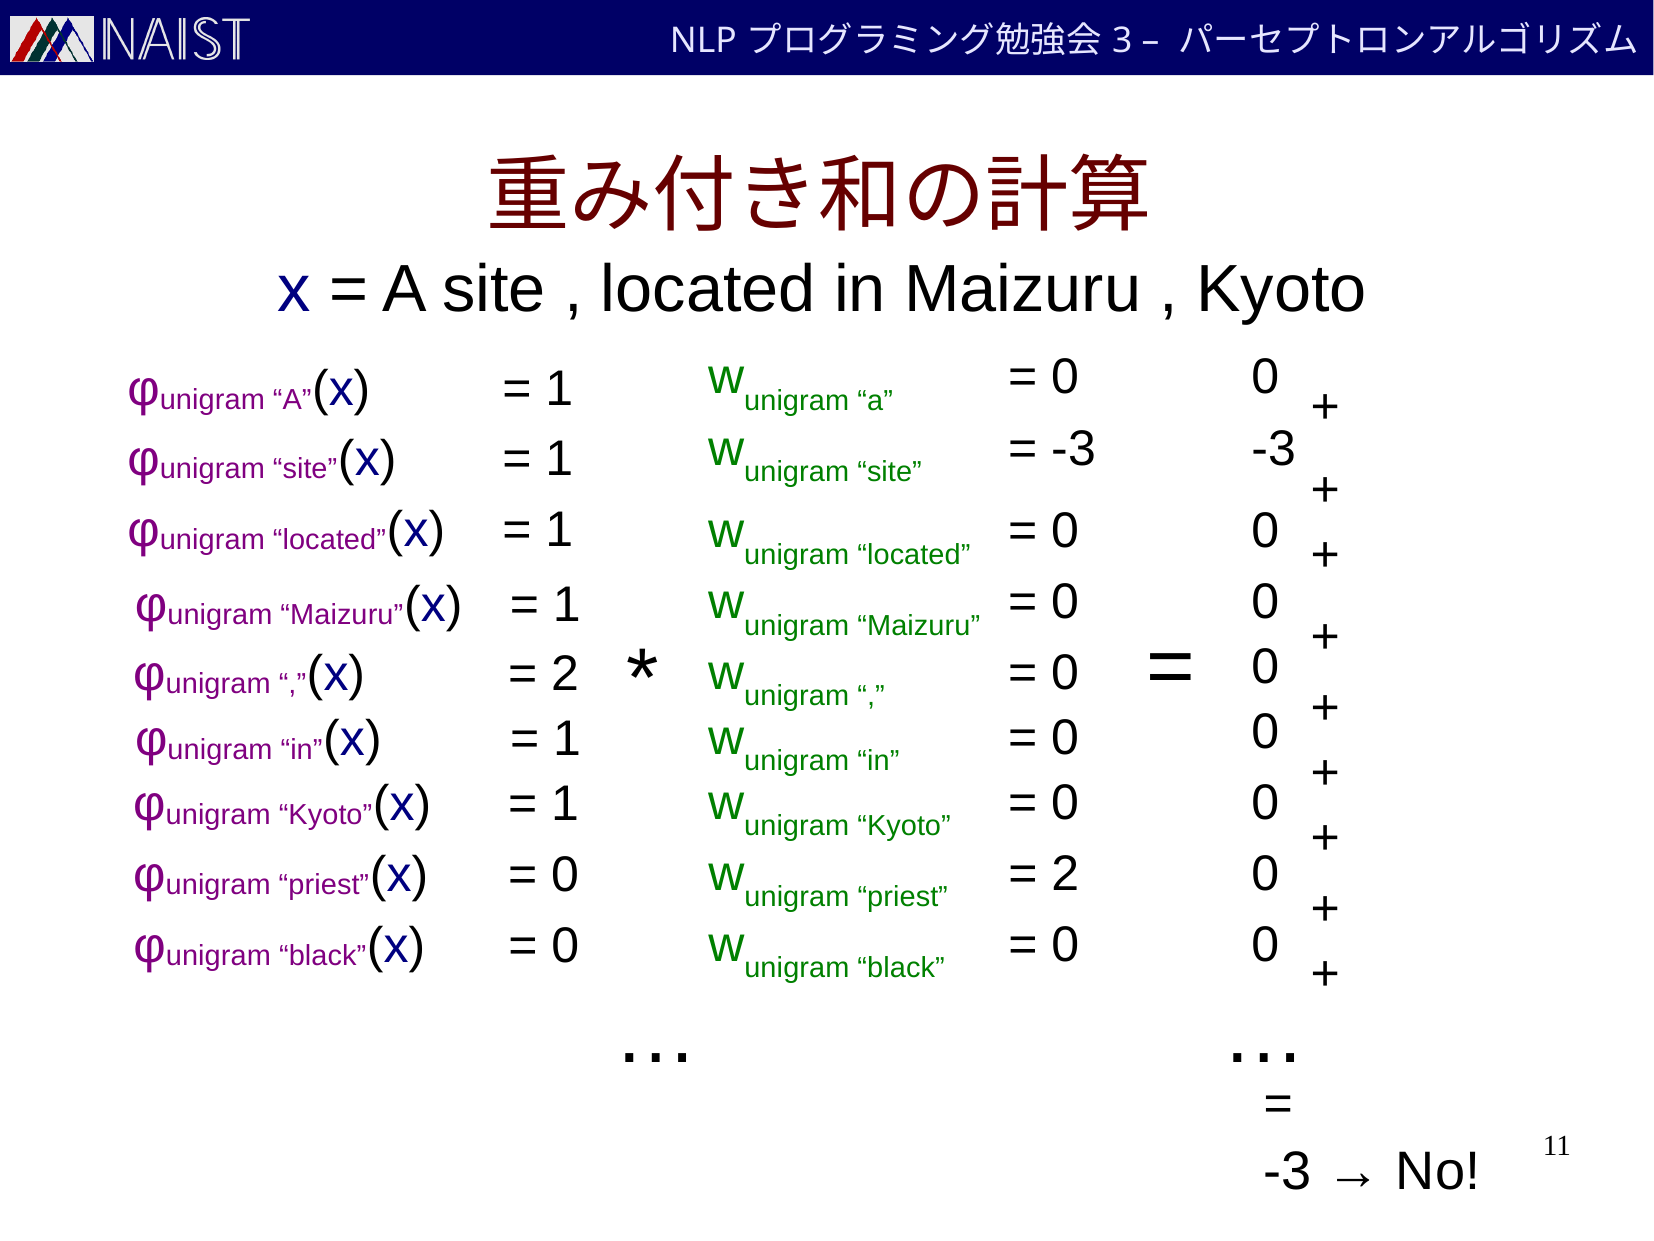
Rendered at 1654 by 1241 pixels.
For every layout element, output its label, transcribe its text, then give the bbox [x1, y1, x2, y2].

text_box + [1295, 601, 1355, 672]
text_box + [1295, 873, 1355, 938]
text_box φunigram “priest”(x) = 0 [118, 838, 595, 909]
text_box = [1248, 1068, 1308, 1133]
title 重み付き和の計算 [75, 92, 1564, 285]
picture [102, 17, 251, 60]
text_box -3 [1236, 412, 1311, 483]
text_box -3 → No! [1248, 1133, 1496, 1209]
text_box 0 [1236, 565, 1295, 630]
text_box wunigram “site” = -3 [693, 412, 1111, 495]
text_box … [1207, 979, 1321, 1088]
text_box + [1295, 672, 1355, 737]
text_box wunigram “Maizuru” = 0 [693, 565, 1095, 636]
text_box φunigram “A”(x) = 1 [112, 353, 589, 422]
text_box φunigram “Kyoto”(x) = 1 [118, 768, 595, 838]
text_box 0 [1236, 630, 1295, 695]
text_box + [1295, 938, 1355, 1009]
text_box = [1131, 611, 1210, 720]
text_box wunigram “black” = 0 [693, 908, 1095, 992]
text_box φunigram “,”(x) = 2 [118, 637, 595, 725]
text_box 0 [1236, 837, 1295, 908]
text_box wunigram “priest” = 2 [693, 837, 1095, 908]
text_box φunigram “Maizuru”(x) = 1 [120, 568, 596, 656]
text_box wunigram “Kyoto” = 0 [693, 766, 1095, 837]
text_box x = A site , located in Maizuru , Kyoto [262, 244, 1386, 334]
text_box + [1295, 453, 1355, 518]
text_box φunigram “located”(x) = 1 [112, 493, 589, 581]
text_box + [1295, 737, 1355, 802]
text_box wunigram “located” = 0 [693, 495, 1095, 565]
picture [10, 16, 94, 62]
text_box wunigram “in” = 0 [693, 701, 1095, 766]
text_box wunigram “,” = 0 [693, 636, 1095, 701]
text_box φunigram “in”(x) = 1 [120, 703, 596, 791]
text_box … [599, 979, 713, 1088]
text_box 0 [1236, 341, 1295, 412]
text_box 0 [1236, 908, 1295, 979]
text_box 0 [1236, 495, 1295, 565]
text_box + [1295, 802, 1355, 873]
text_box 0 [1236, 695, 1295, 766]
text_box wunigram “a” = 0 [693, 341, 1095, 412]
text_box + [1295, 518, 1355, 590]
text_box * [611, 623, 674, 732]
text_box φunigram “site”(x) = 1 [112, 422, 589, 493]
text_box + [1295, 370, 1355, 442]
text_box φunigram “black”(x) = 0 [118, 909, 595, 997]
text_box 0 [1236, 766, 1295, 837]
